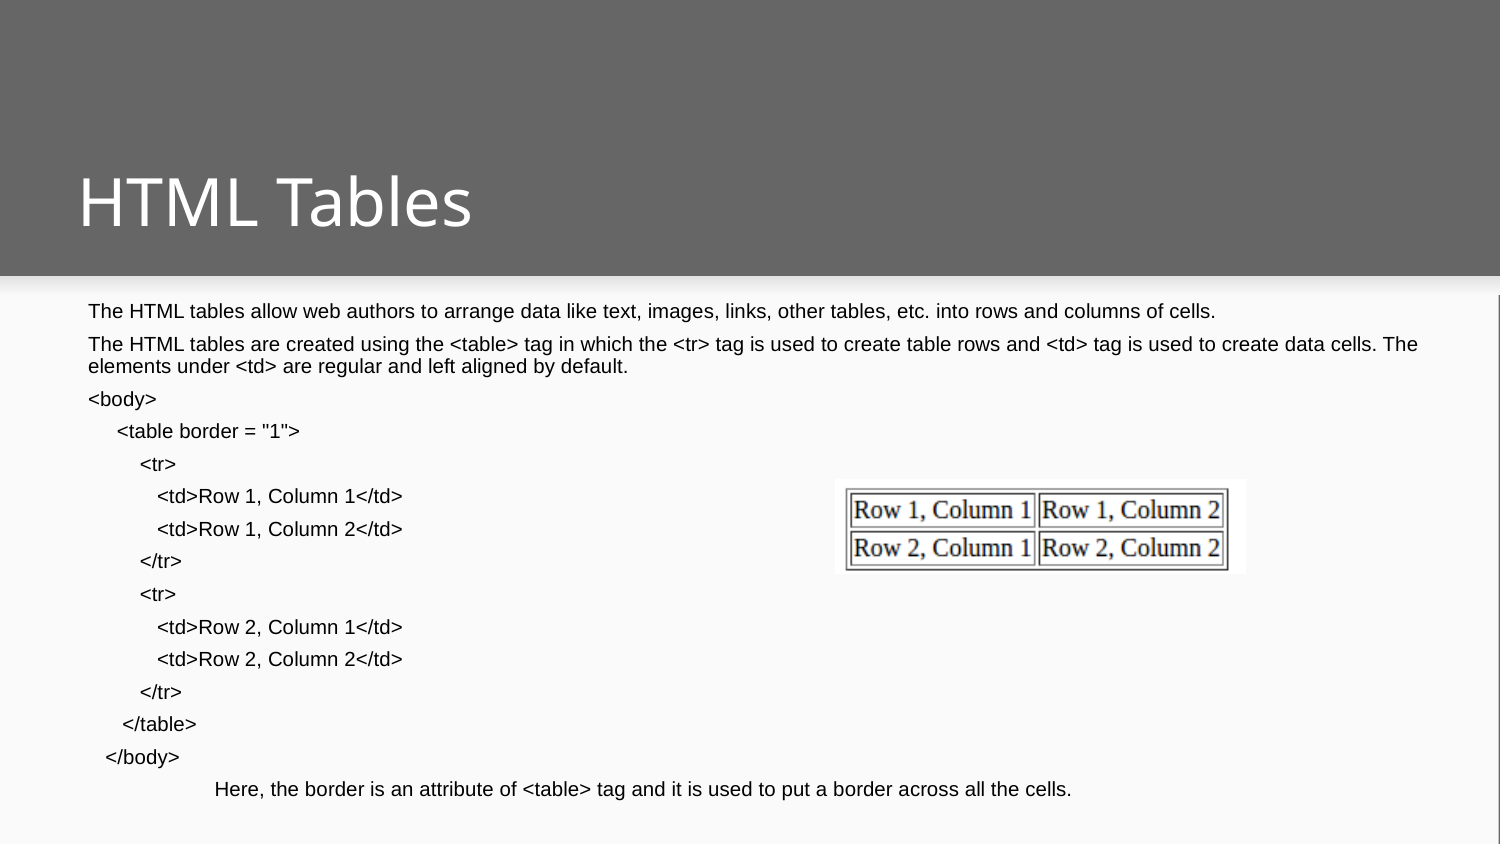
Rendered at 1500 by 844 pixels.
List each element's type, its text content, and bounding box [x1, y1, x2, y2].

picture [835, 479, 1246, 574]
list The HTML tables allow web authors to arrange data like text, images, links, other tables, etc. into rows and columns of cells. The HTML tables are created using the <table> tag in which the <tr> tag is used to create table rows and <td> tag is used to create data cells. The elements under <td> are regular and left aligned by default. <body> <table border = "1"> <tr> <td>Row 1, Column 1</td> <td>Row 1, Column 2</td> </tr> <tr> <td>Row 2, Column 1</td> <td>Row 2, Column 2</td> </tr> </table> </body> Here, the border is an attribute of <table> tag and it is used to put a border across all the cells. [30, 300, 1456, 811]
title HTML Tables [77, 121, 1427, 248]
